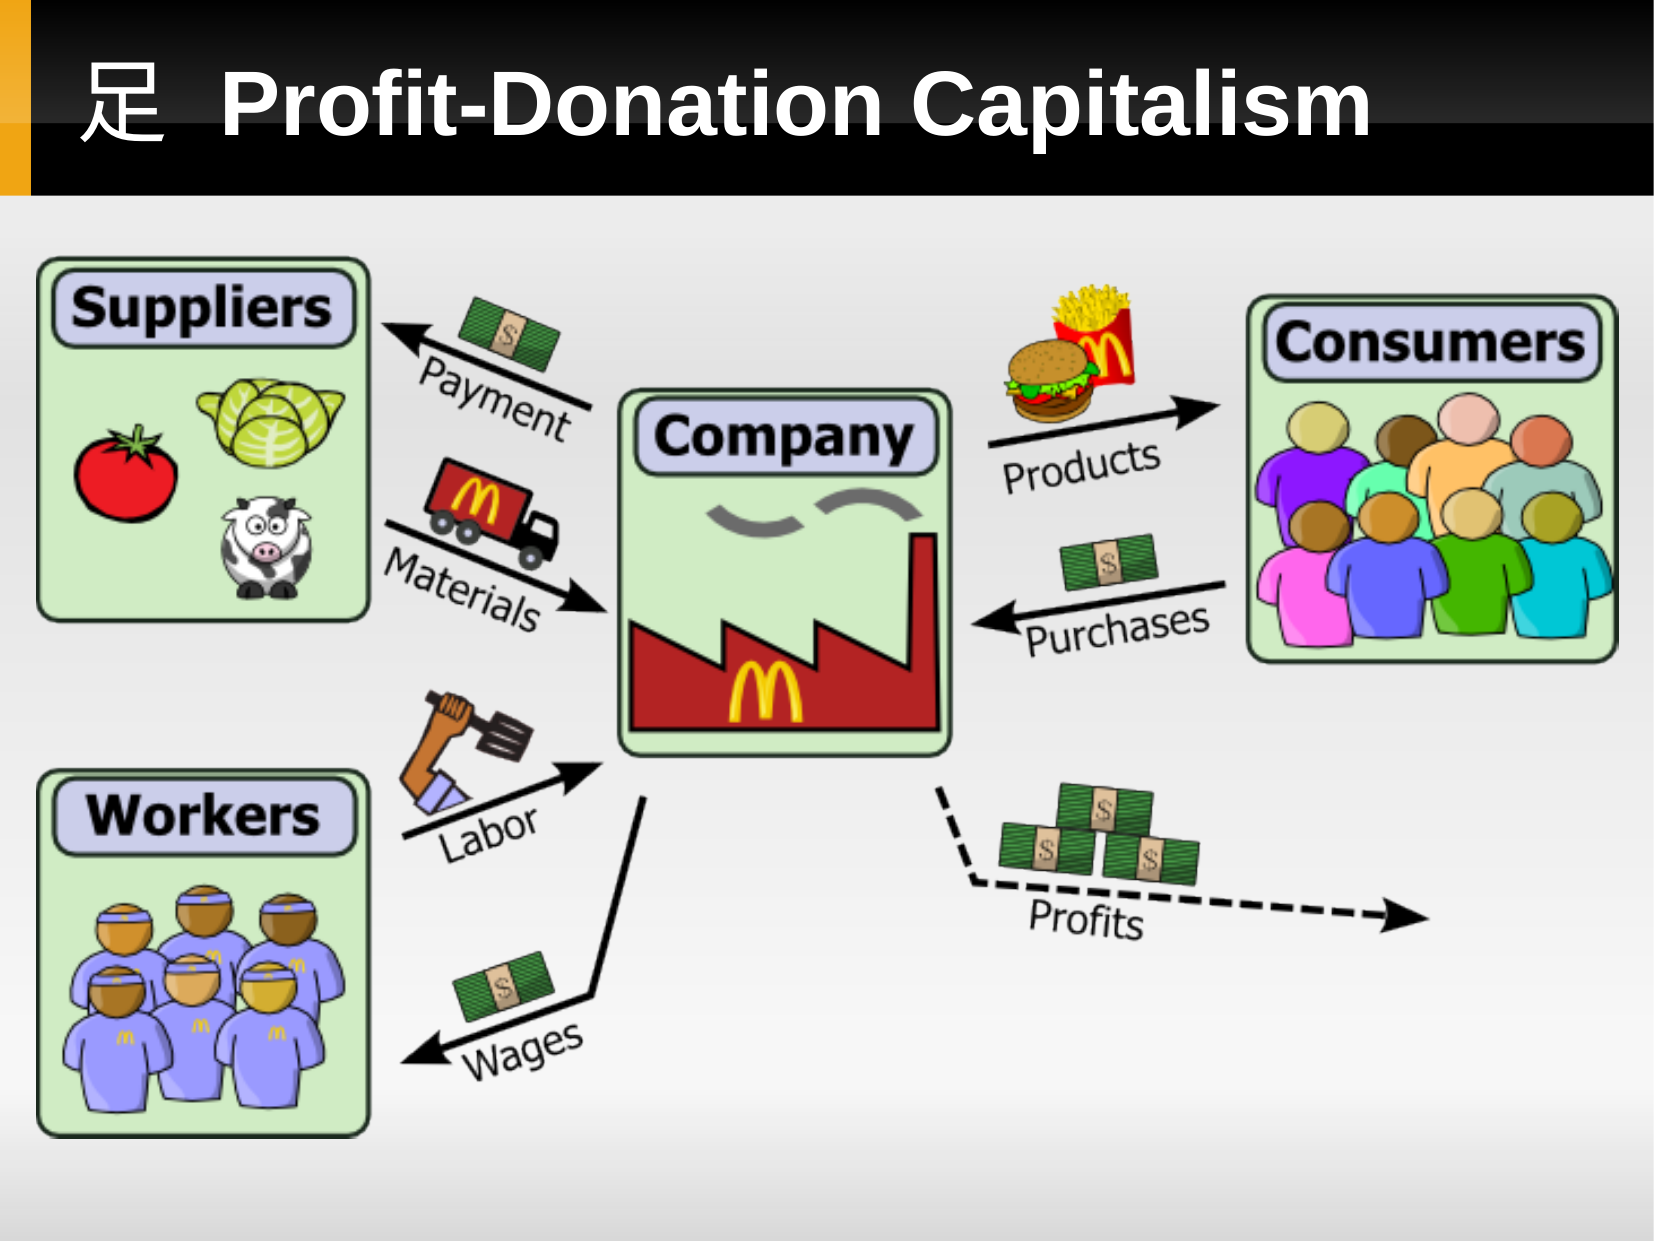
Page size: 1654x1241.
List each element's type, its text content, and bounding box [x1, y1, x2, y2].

picture [0, 0, 1654, 1241]
title 足 Profit-Donation Capitalism [76, 7, 1565, 200]
